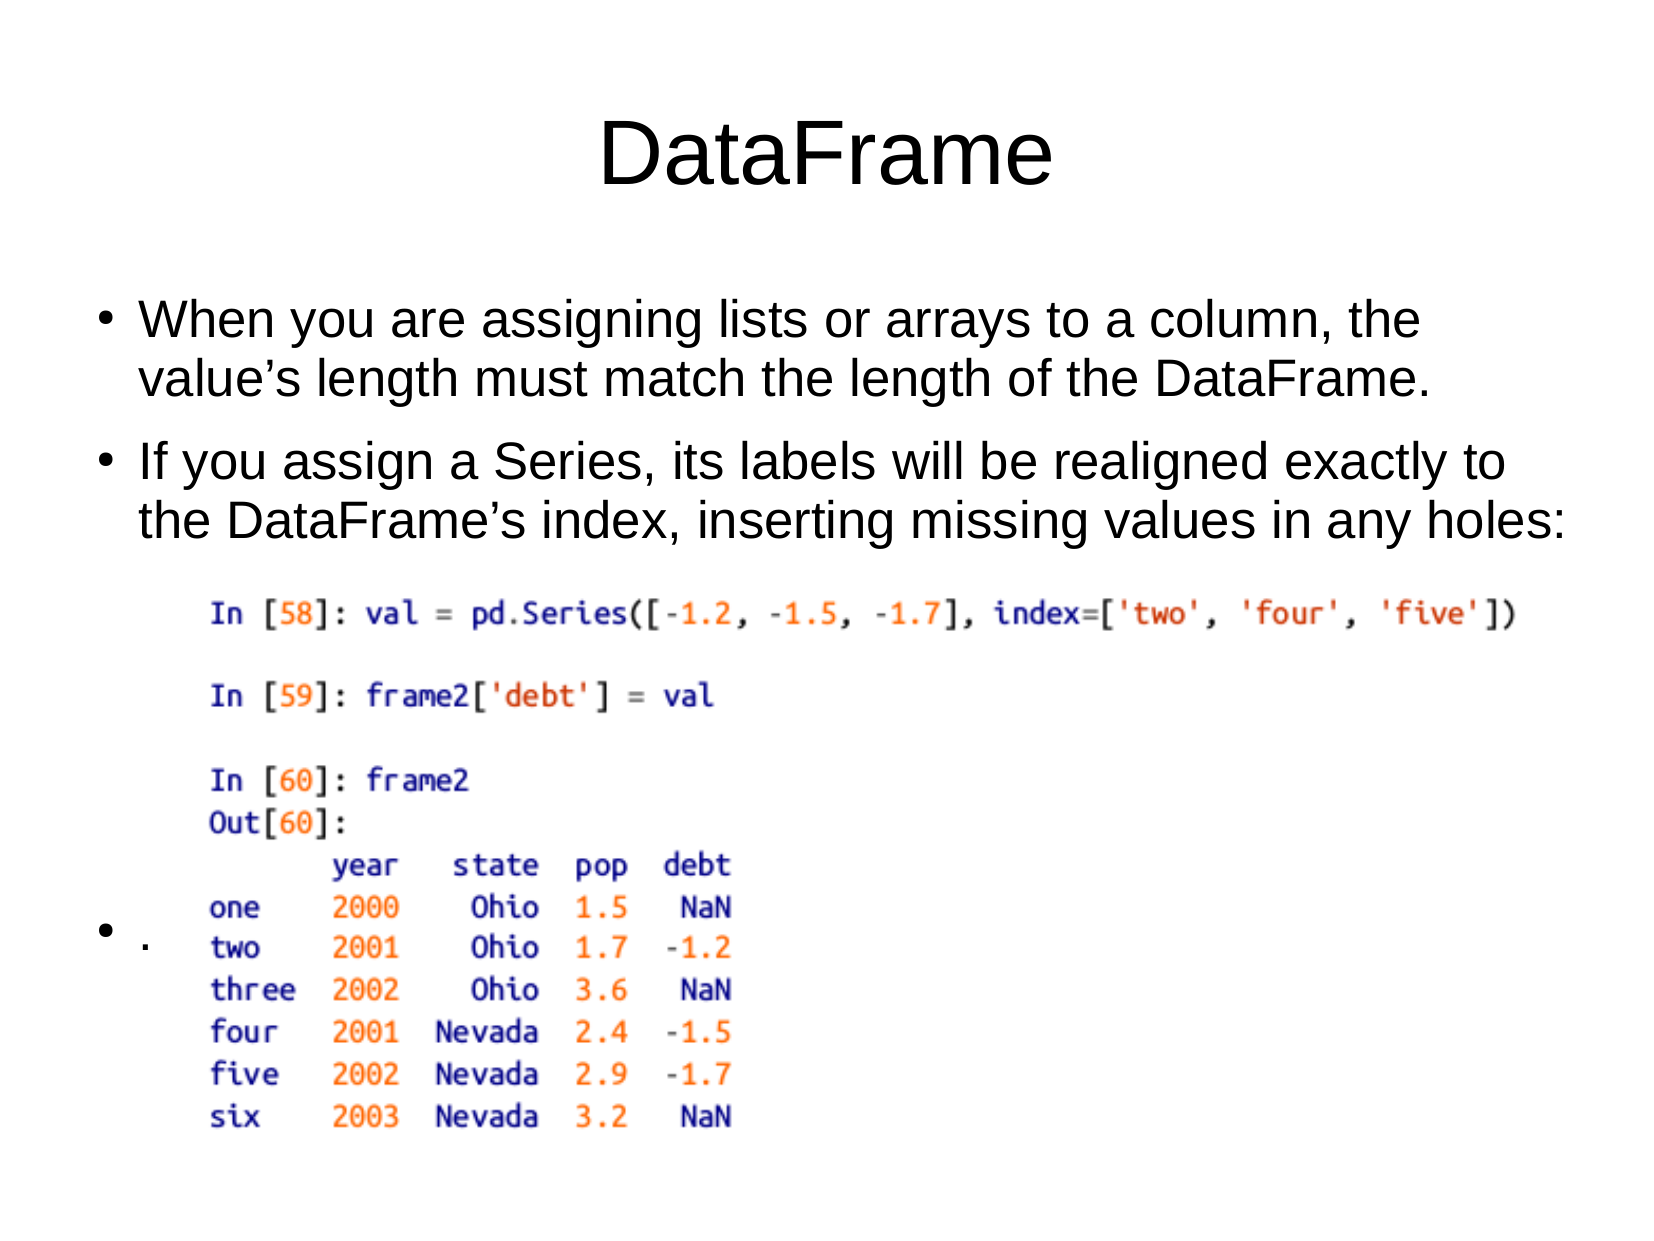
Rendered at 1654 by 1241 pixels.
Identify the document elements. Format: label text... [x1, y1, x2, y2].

list When you are assigning lists or arrays to a column, the value’s length must match the length of the DataFrame. If you assign a Series, its labels will be realigned exactly to the DataFrame’s index, inserting missing values in any holes: . [82, 290, 1571, 1010]
picture [195, 578, 1526, 1156]
title DataFrame [82, 49, 1571, 257]
